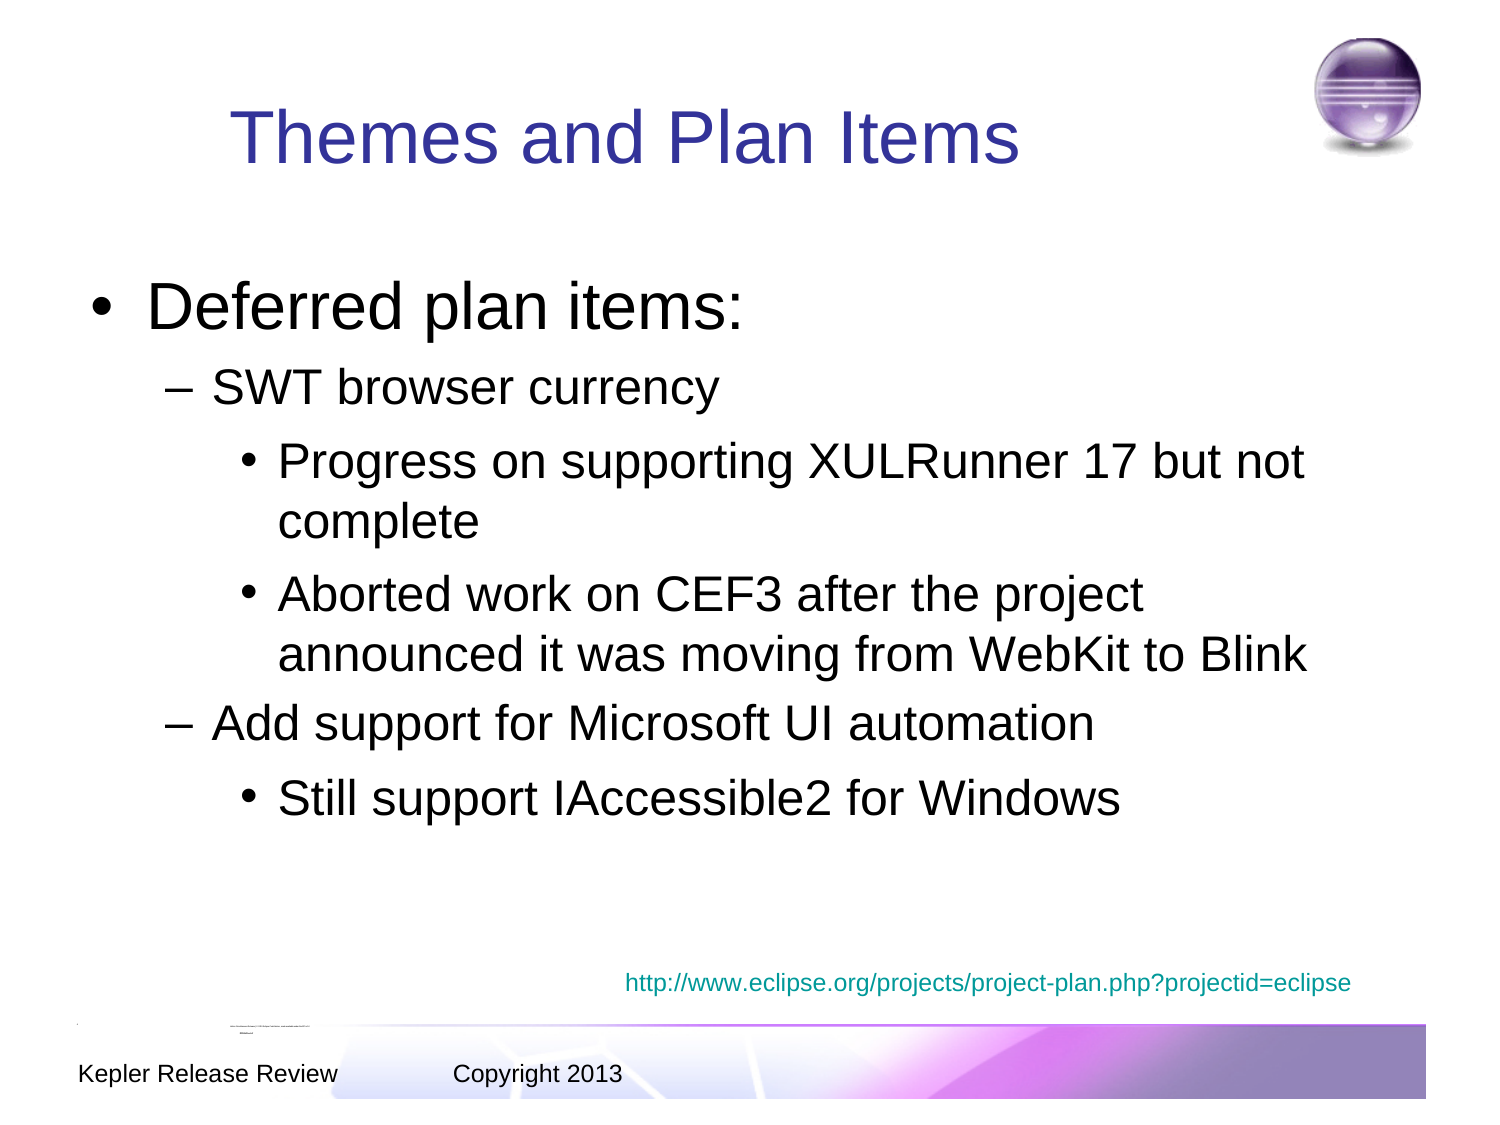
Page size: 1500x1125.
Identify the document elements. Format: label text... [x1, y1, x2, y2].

title Themes and Plan Items [74, 45, 1176, 233]
picture [225, 1024, 1426, 1099]
list Deferred plan items: SWT browser currency Progress on supporting XULRunner 17 but not complete Aborted work on CEF3 after the project announced it was moving from WebKit to Blink Add support for Microsoft UI automation Still support IAccessible2 for Windows [75, 262, 1388, 1006]
text_box http://www.eclipse.org/projects/project-plan.php?projectid=eclipse [610, 962, 1369, 1005]
picture [1307, 37, 1426, 157]
